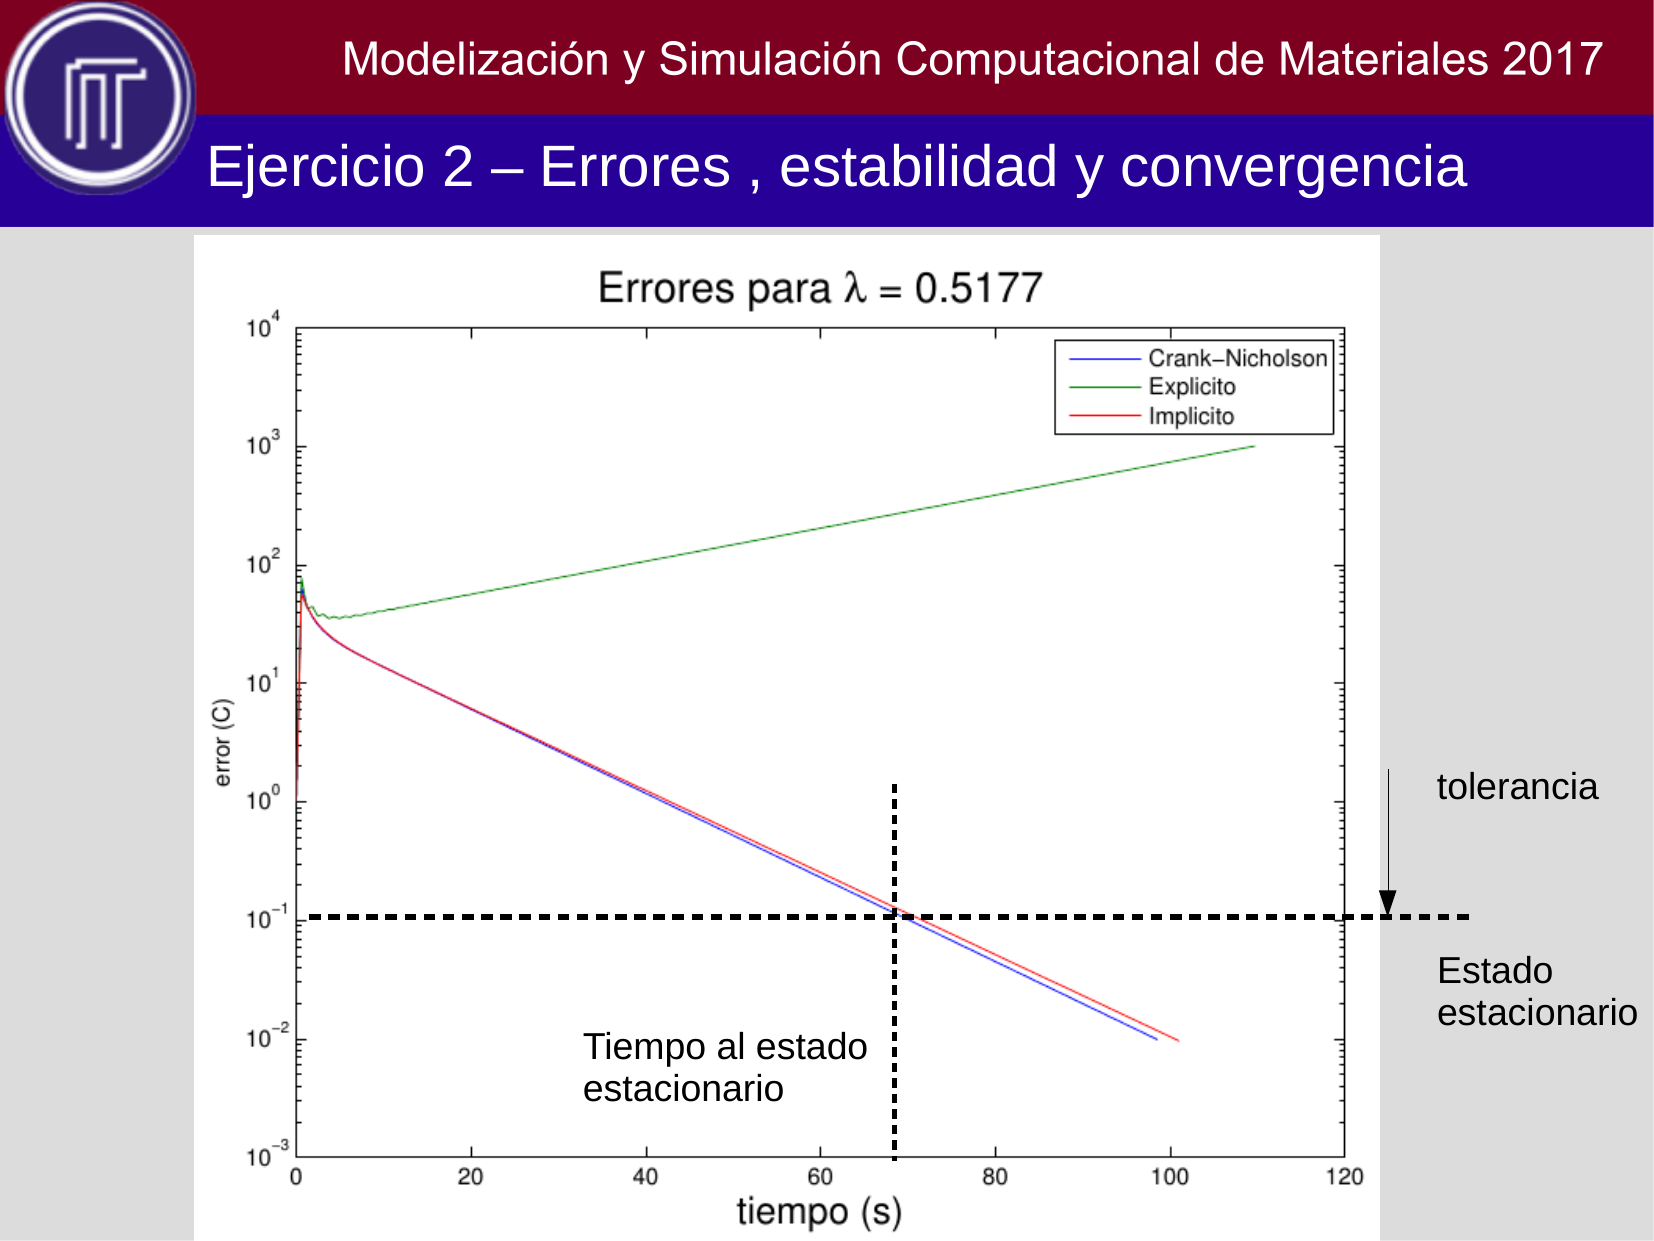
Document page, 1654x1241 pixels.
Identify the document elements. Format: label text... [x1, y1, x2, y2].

picture [0, 0, 1654, 1241]
text_box Estado estacionario [1422, 942, 1654, 1042]
text_box tolerancia [1422, 757, 1614, 815]
text_box Tiempo al estado estacionario [568, 1017, 896, 1117]
text_box Ejercicio 2 – Errores , estabilidad y convergencia [191, 126, 1508, 207]
